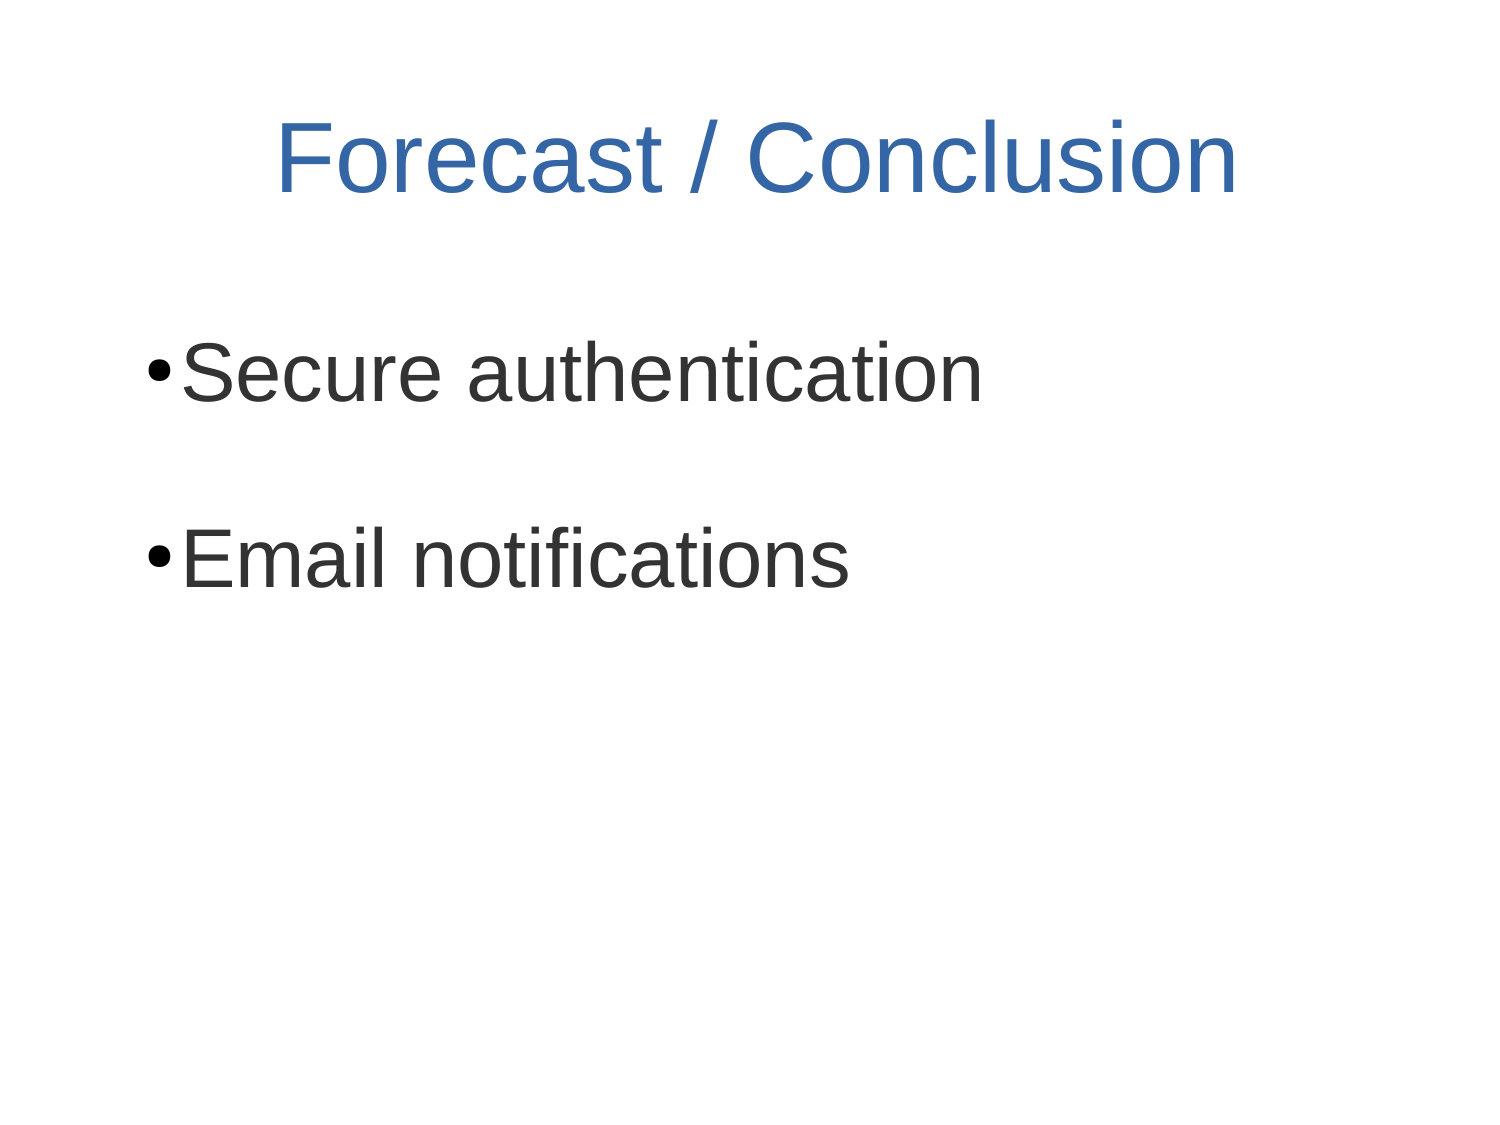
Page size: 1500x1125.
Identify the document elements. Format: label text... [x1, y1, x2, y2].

text_box Secure authentication Email notifications [129, 318, 1430, 614]
text_box Forecast / Conclusion [259, 94, 1257, 222]
